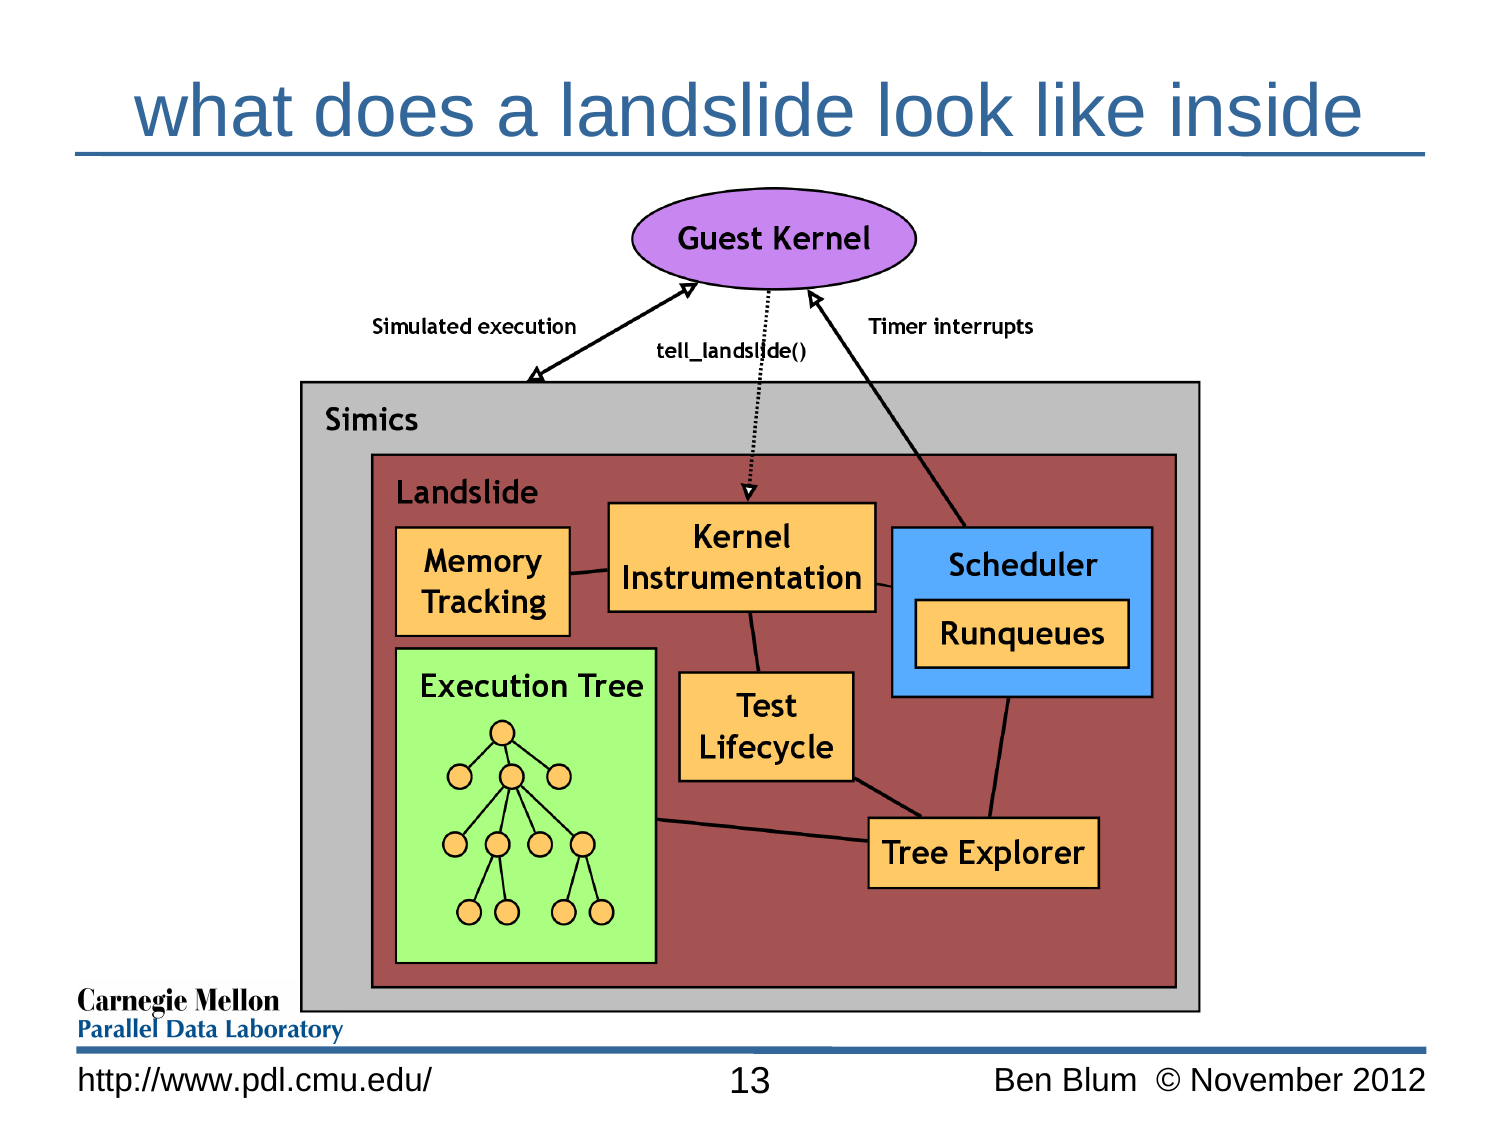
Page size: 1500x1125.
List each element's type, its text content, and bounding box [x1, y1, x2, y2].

title what does a landslide look like inside [112, 50, 1388, 163]
picture [77, 187, 1201, 1044]
